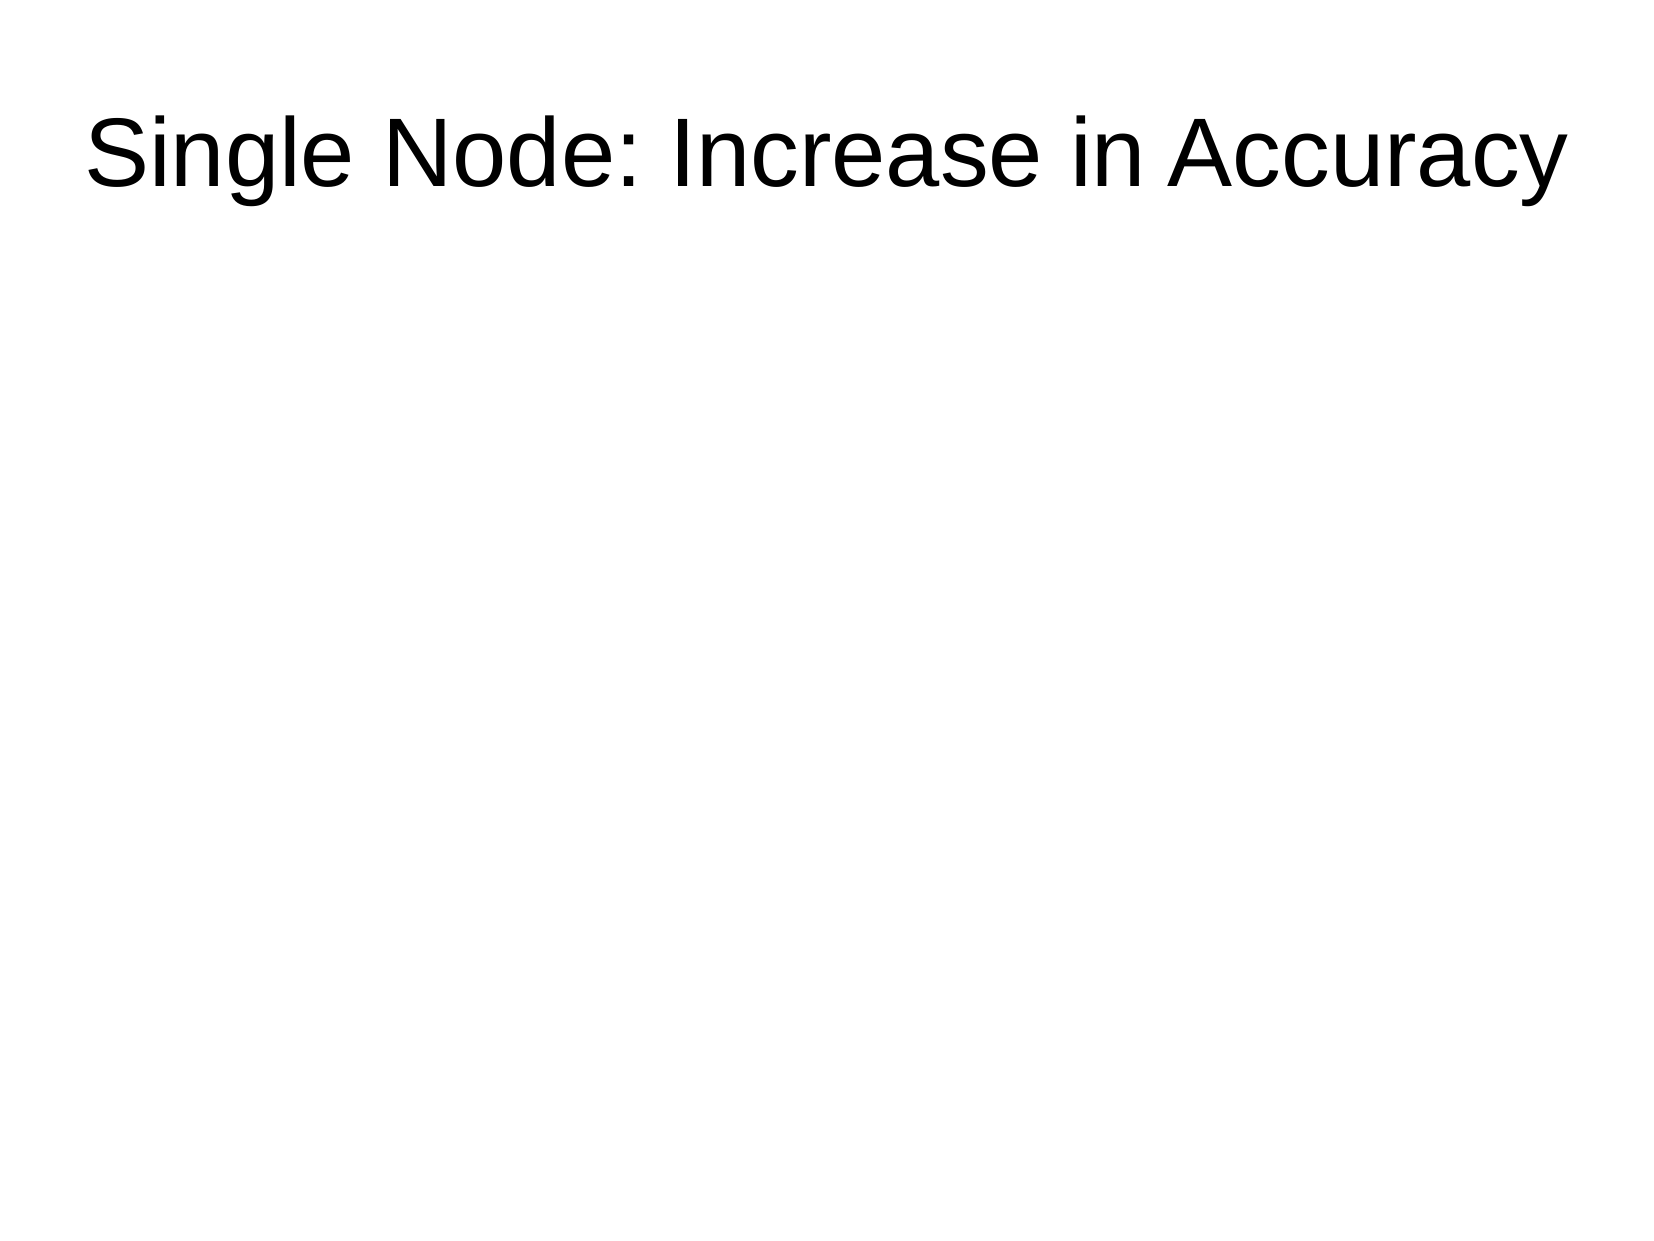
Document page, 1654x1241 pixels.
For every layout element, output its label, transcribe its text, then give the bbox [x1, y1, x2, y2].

title Single Node: Increase in Accuracy [82, 49, 1571, 257]
